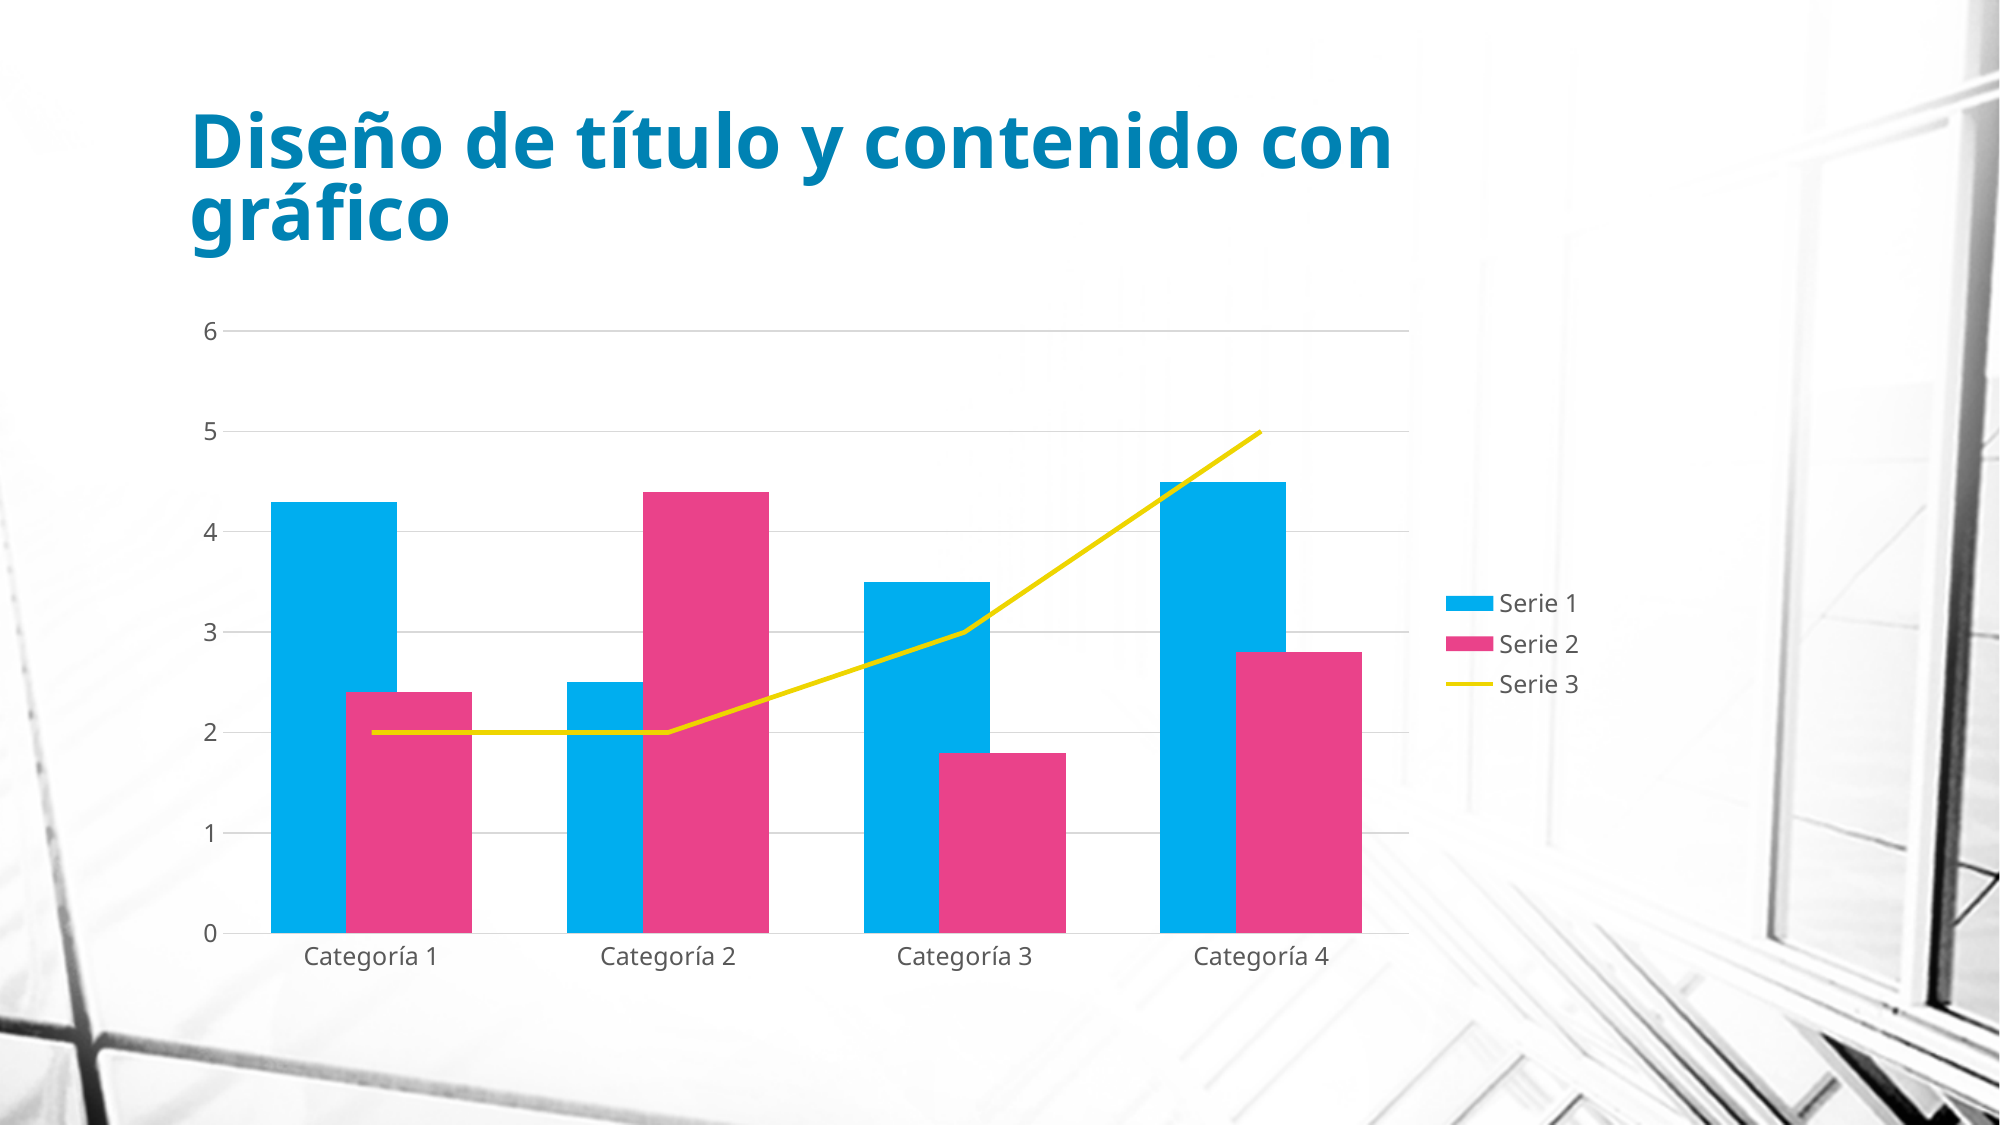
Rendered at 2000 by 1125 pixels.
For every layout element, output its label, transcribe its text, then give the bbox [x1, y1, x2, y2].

title Diseño de título y contenido con gráfico [174, 87, 1600, 263]
picture [0, 0, 2000, 1125]
chart [174, 299, 1600, 988]
